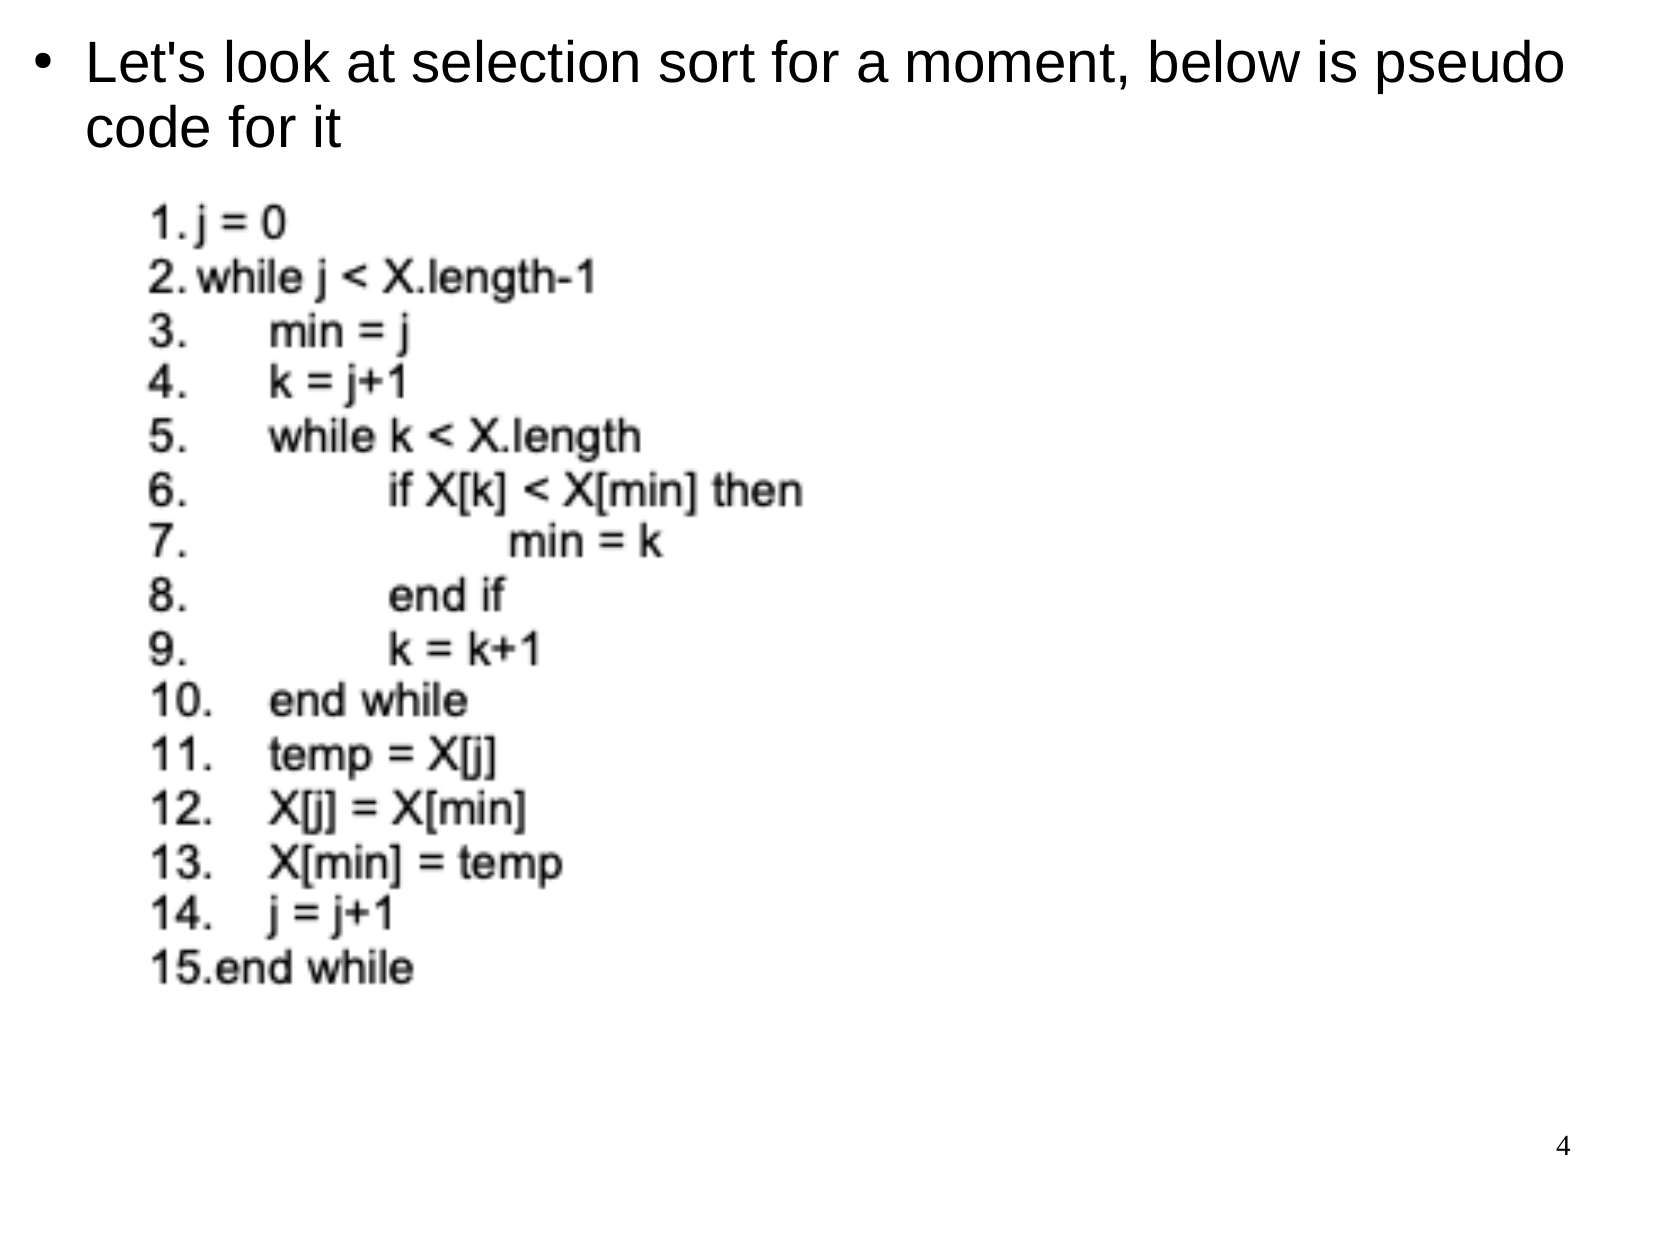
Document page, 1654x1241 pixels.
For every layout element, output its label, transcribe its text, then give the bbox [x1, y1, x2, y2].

picture [120, 179, 871, 1022]
list Let's look at selection sort for a moment, below is pseudo code for it [15, 30, 1636, 1231]
